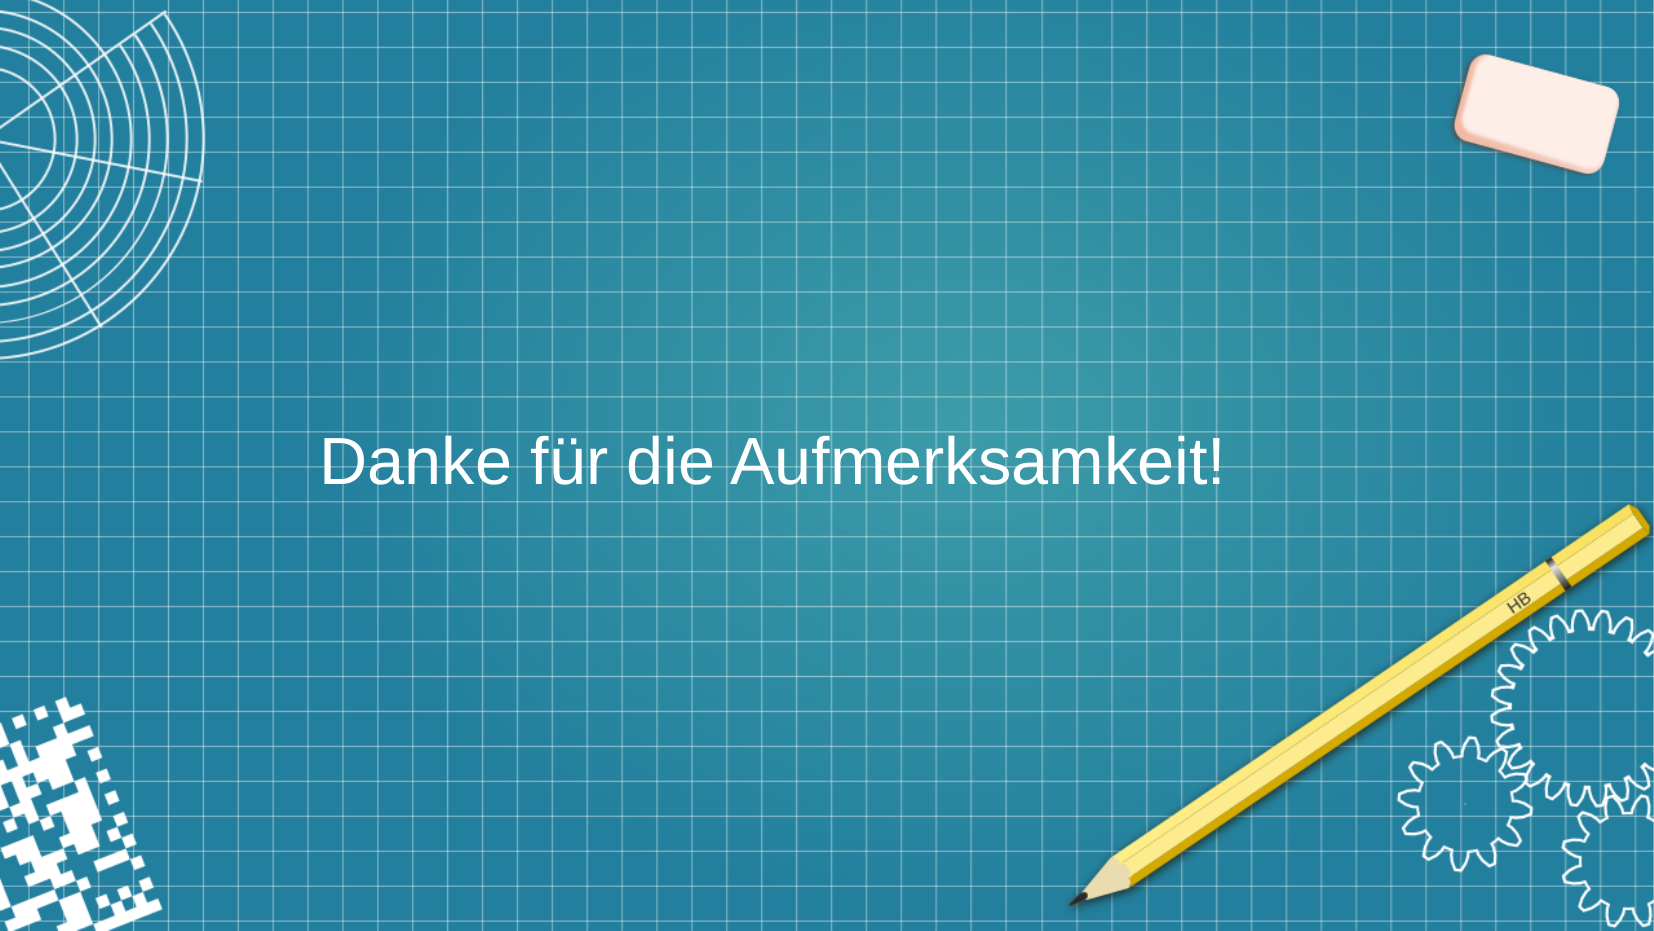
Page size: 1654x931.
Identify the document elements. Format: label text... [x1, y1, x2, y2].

title Danke für die Aufmerksamkeit! [147, 295, 1418, 628]
picture [0, 0, 1654, 931]
